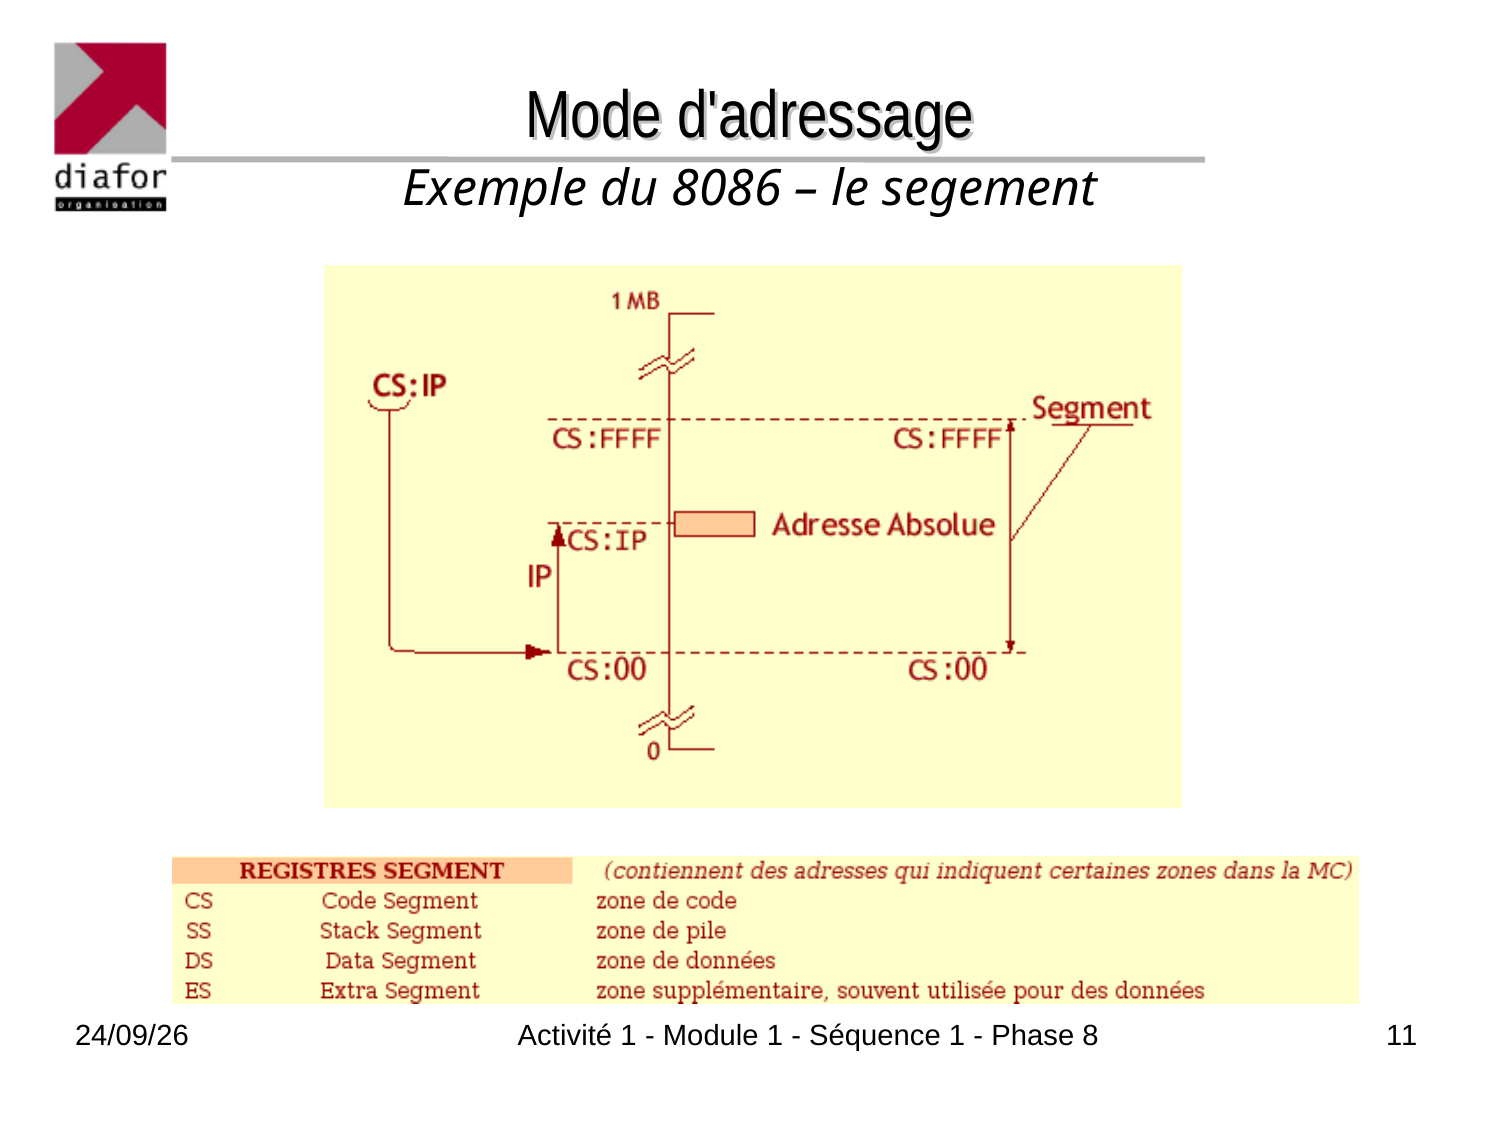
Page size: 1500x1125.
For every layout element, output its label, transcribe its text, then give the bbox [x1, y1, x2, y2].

picture [53, 42, 168, 213]
picture [172, 856, 1359, 1004]
picture [324, 265, 1182, 808]
title Mode d'adressage Exemple du 8086 – le segement [75, 45, 1426, 250]
